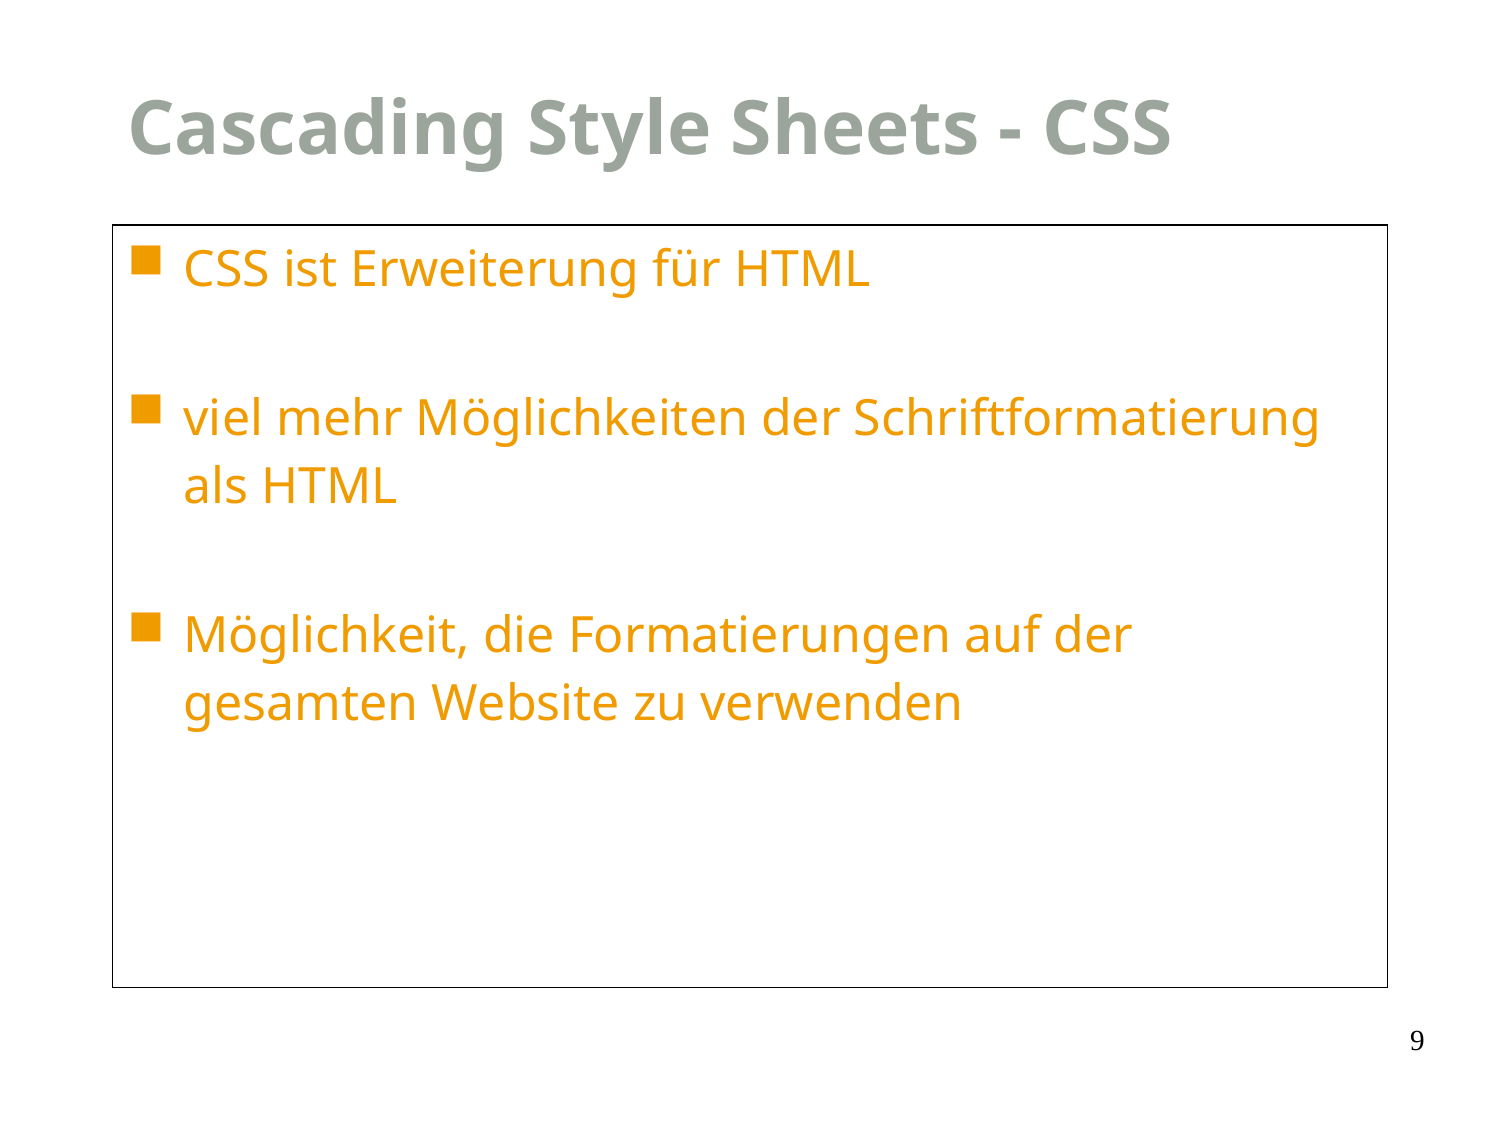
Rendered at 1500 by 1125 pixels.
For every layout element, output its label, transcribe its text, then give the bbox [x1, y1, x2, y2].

list CSS ist Erweiterung für HTML viel mehr Möglichkeiten der Schriftformatierung als HTML Möglichkeit, die Formatierungen auf der gesamten Website zu verwenden [112, 224, 1388, 988]
title Cascading Style Sheets - CSS [112, 71, 1388, 179]
